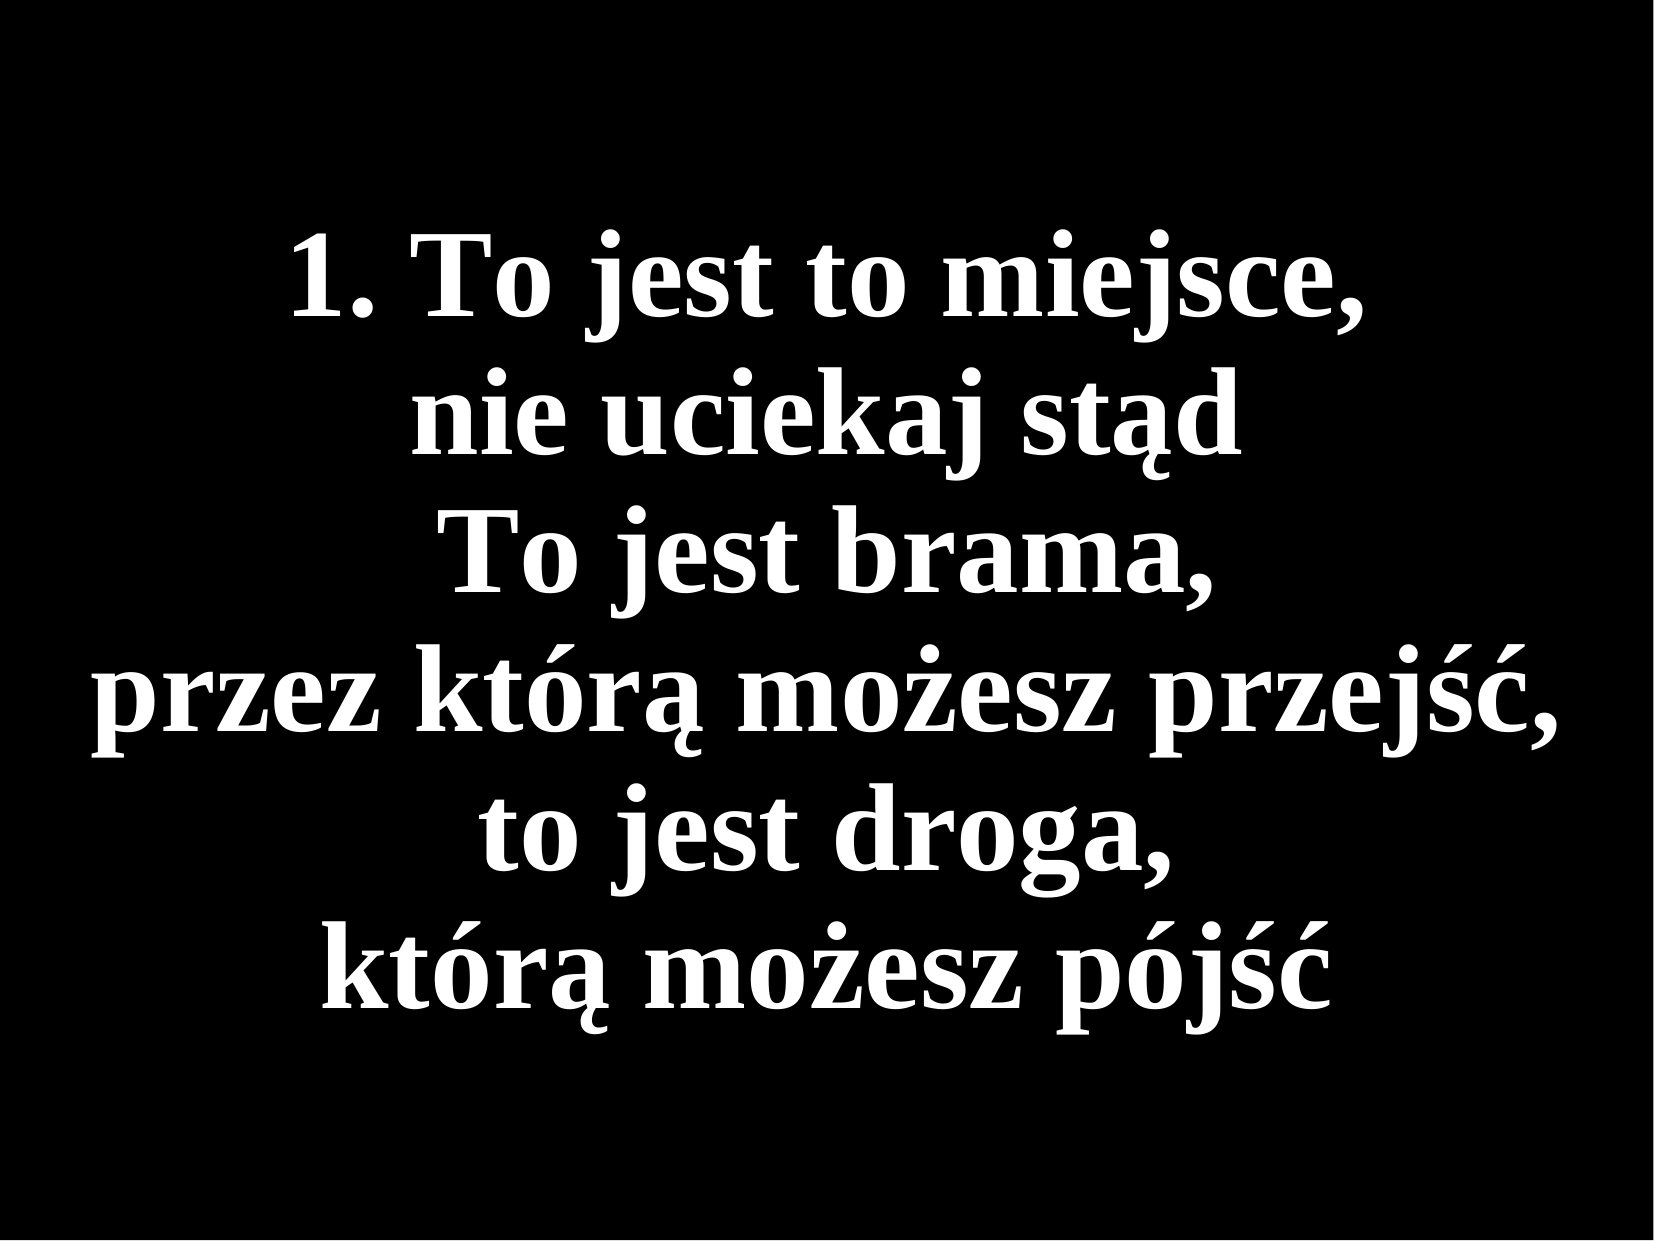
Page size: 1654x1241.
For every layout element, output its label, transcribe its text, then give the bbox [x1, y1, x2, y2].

title 1. To jest to miejsce, nie uciekaj stąd To jest brama, przez którą możesz przejść, to jest droga, którą możesz pójść [0, 0, 1654, 1241]
